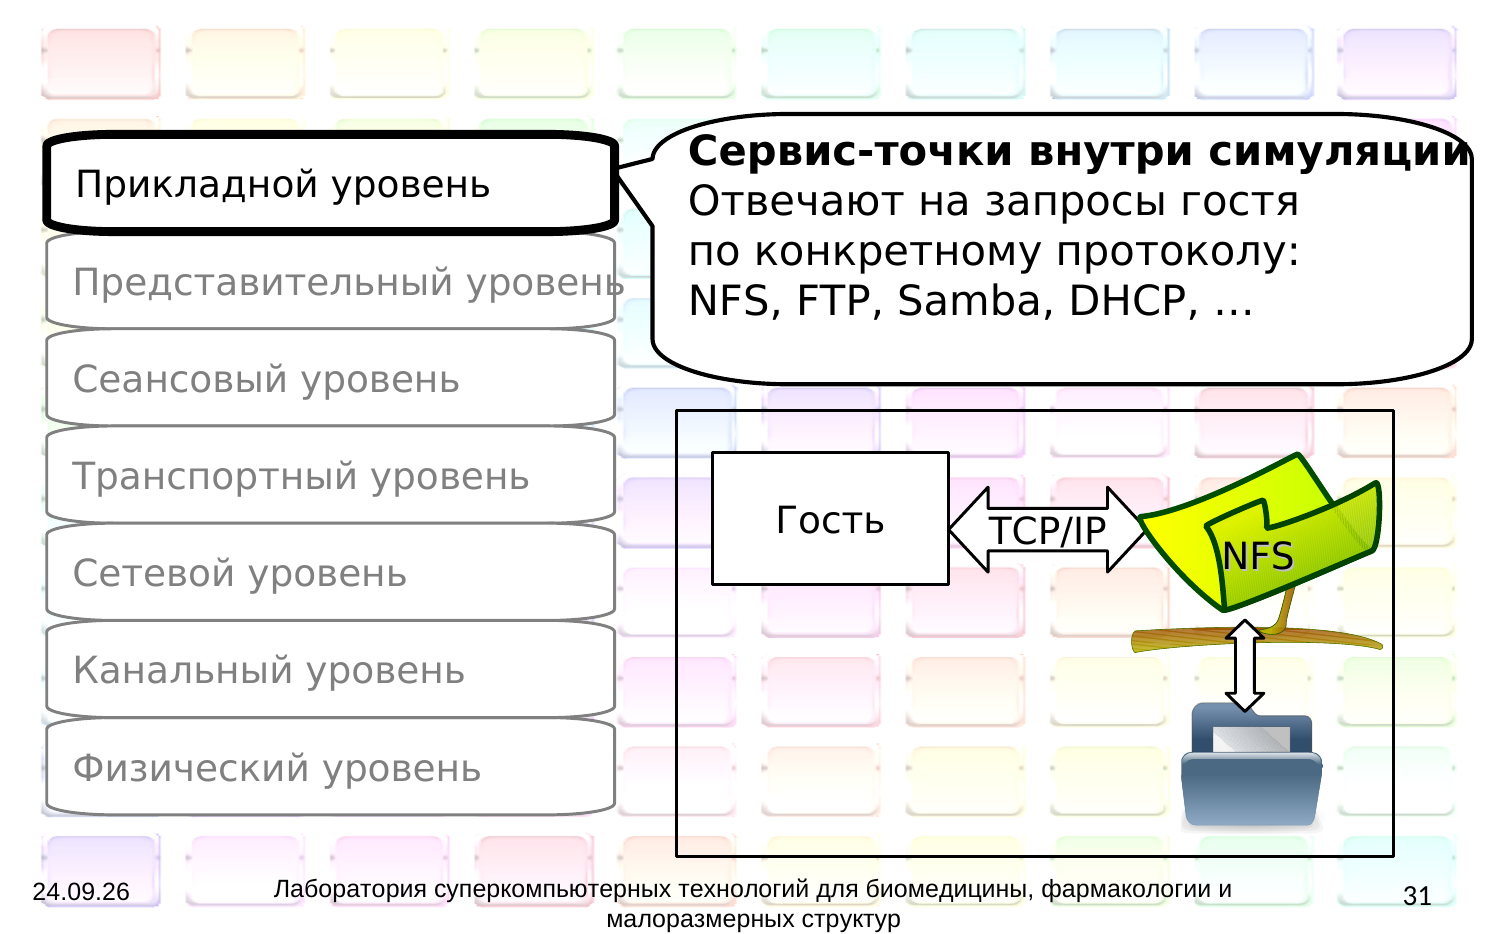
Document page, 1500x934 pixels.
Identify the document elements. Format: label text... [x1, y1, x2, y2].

text_box Сетевой уровень [46, 523, 615, 621]
text_box Прикладной уровень [46, 134, 615, 232]
text_box Транспортный уровень [46, 425, 615, 523]
picture [0, 0, 1500, 934]
text_box Гость [712, 452, 949, 585]
text_box <номер> [1387, 868, 1473, 918]
text_box TCP/IP [948, 487, 1130, 573]
text_box Представительный уровень [46, 232, 615, 329]
text_box Сеансовый уровень [46, 328, 615, 426]
text_box Канальный уровень [46, 620, 615, 718]
text_box 11.03.12 [17, 868, 184, 918]
text_box Сервис-точки внутри симуляции Отвечают на запросы гостя по конкретному протоколу: NFS, FTP, Samba, DHCP, … [615, 113, 1472, 385]
text_box Физический уровень [46, 718, 615, 815]
text_box [1226, 619, 1264, 712]
text_box Лаборатория суперкомпьютерных технологий для биомедицины, фармакологии и малоразмерных структур [171, 864, 1338, 915]
